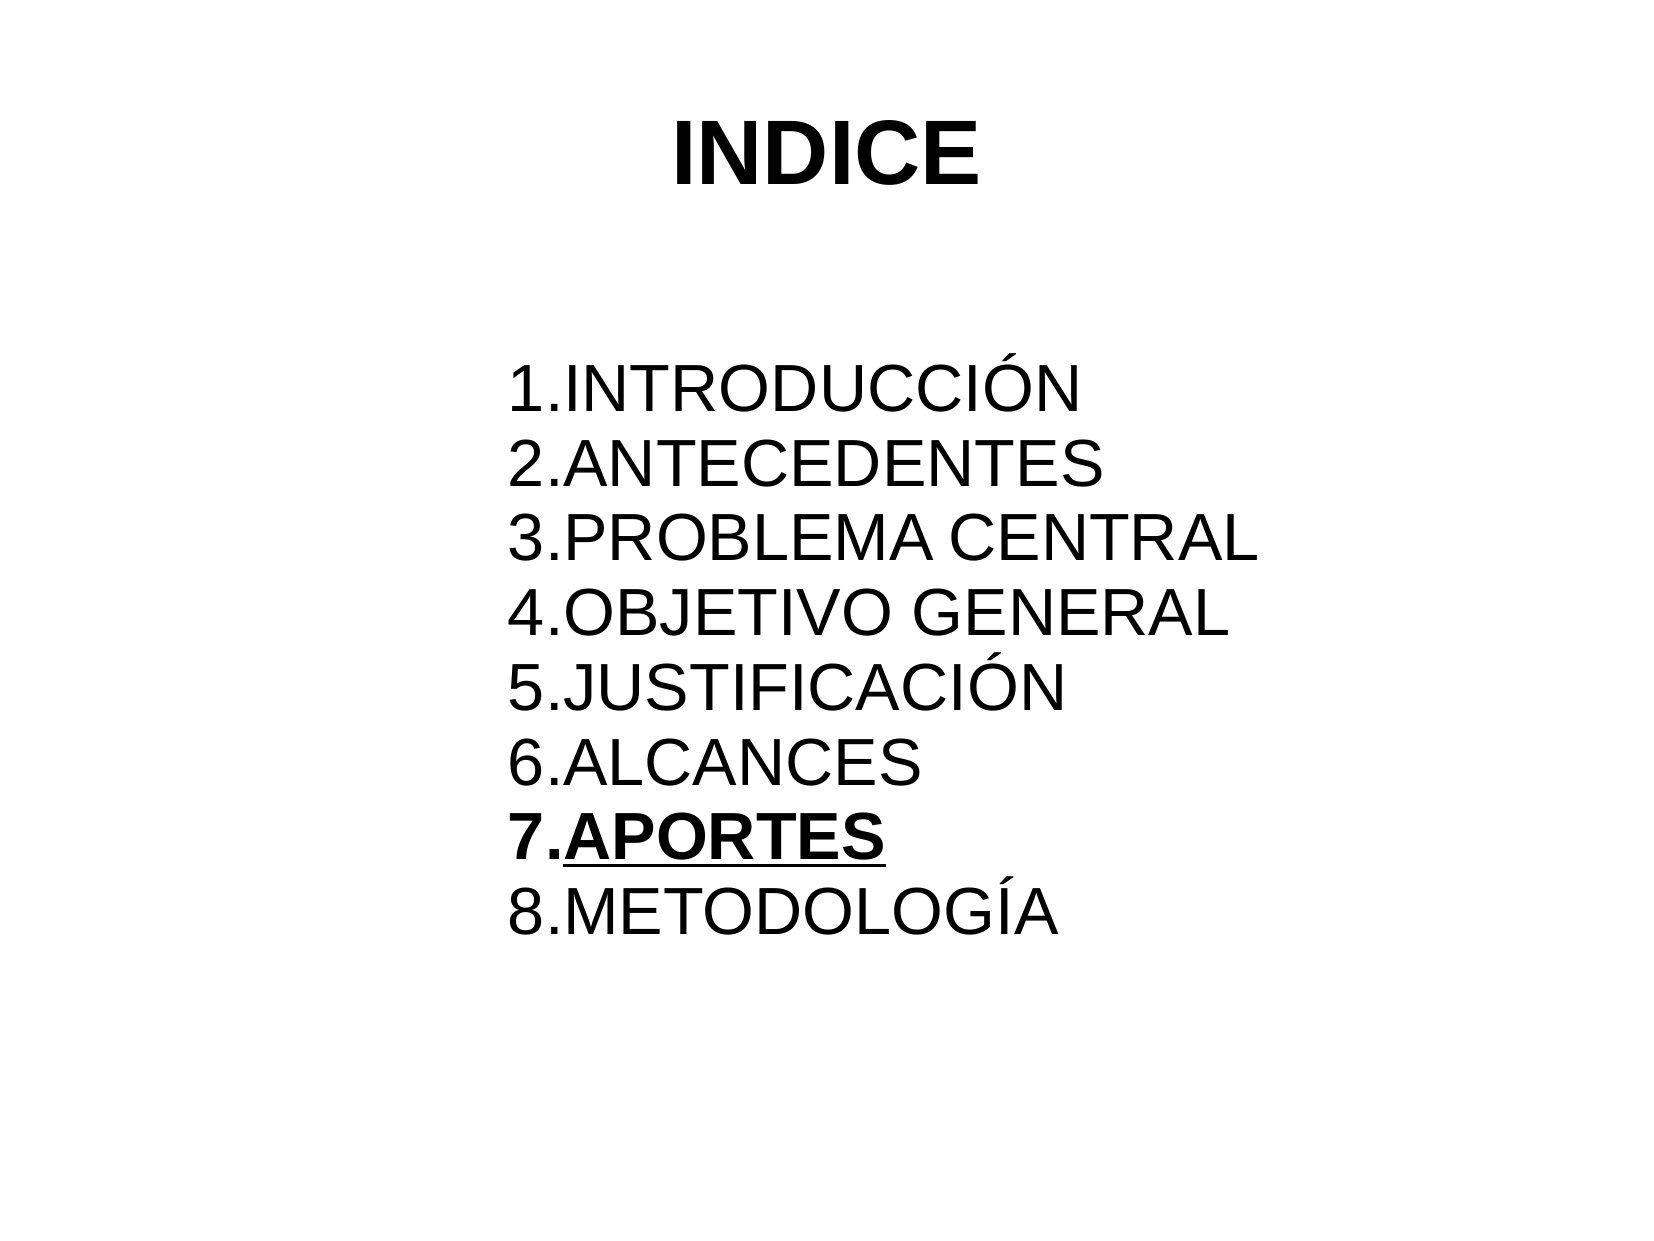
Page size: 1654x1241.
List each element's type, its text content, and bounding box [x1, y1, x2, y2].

subtitle INTRODUCCIÓN ANTECEDENTES PROBLEMA CENTRAL OBJETIVO GENERAL JUSTIFICACIÓN ALCANCES APORTES METODOLOGÍA [507, 290, 1312, 1010]
title INDICE [82, 49, 1571, 257]
